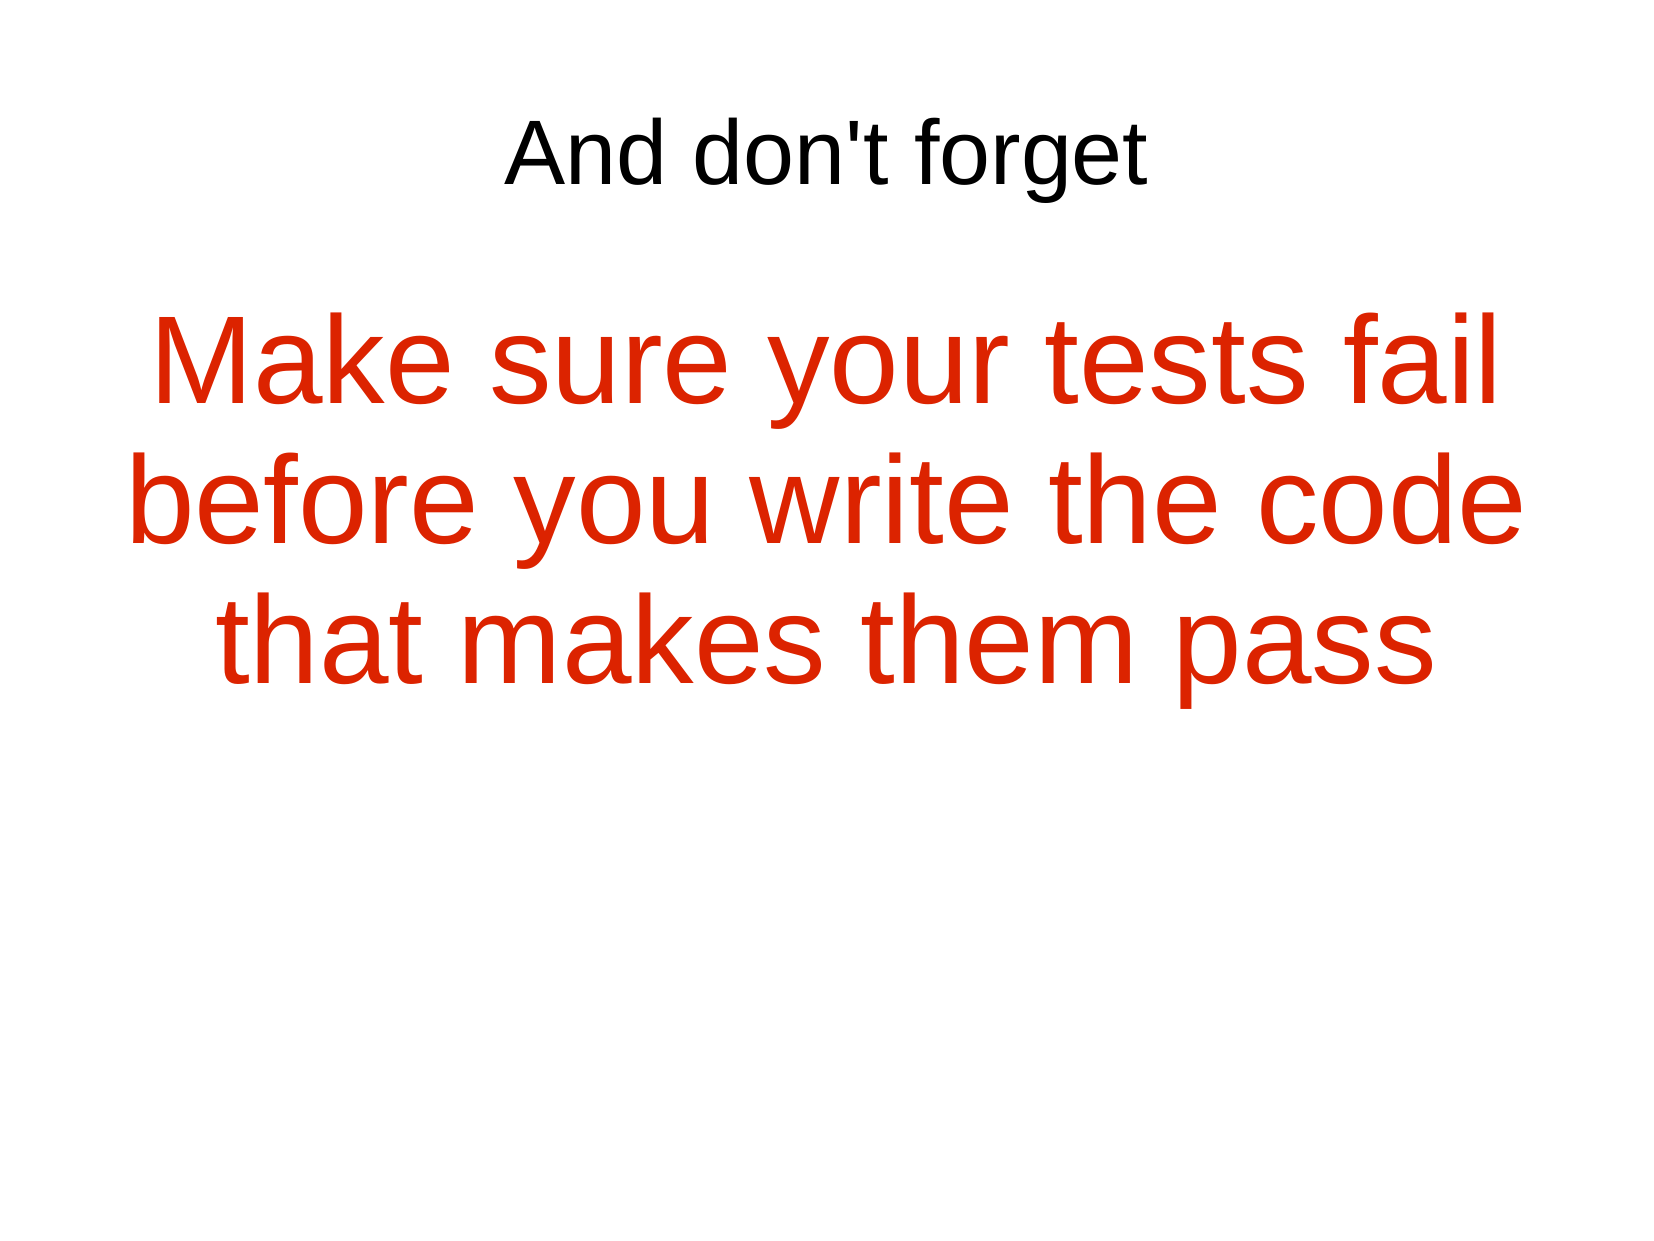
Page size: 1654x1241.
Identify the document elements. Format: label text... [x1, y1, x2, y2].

list Make sure your tests fail before you write the code that makes them pass [82, 290, 1571, 1010]
title And don't forget [82, 49, 1571, 257]
